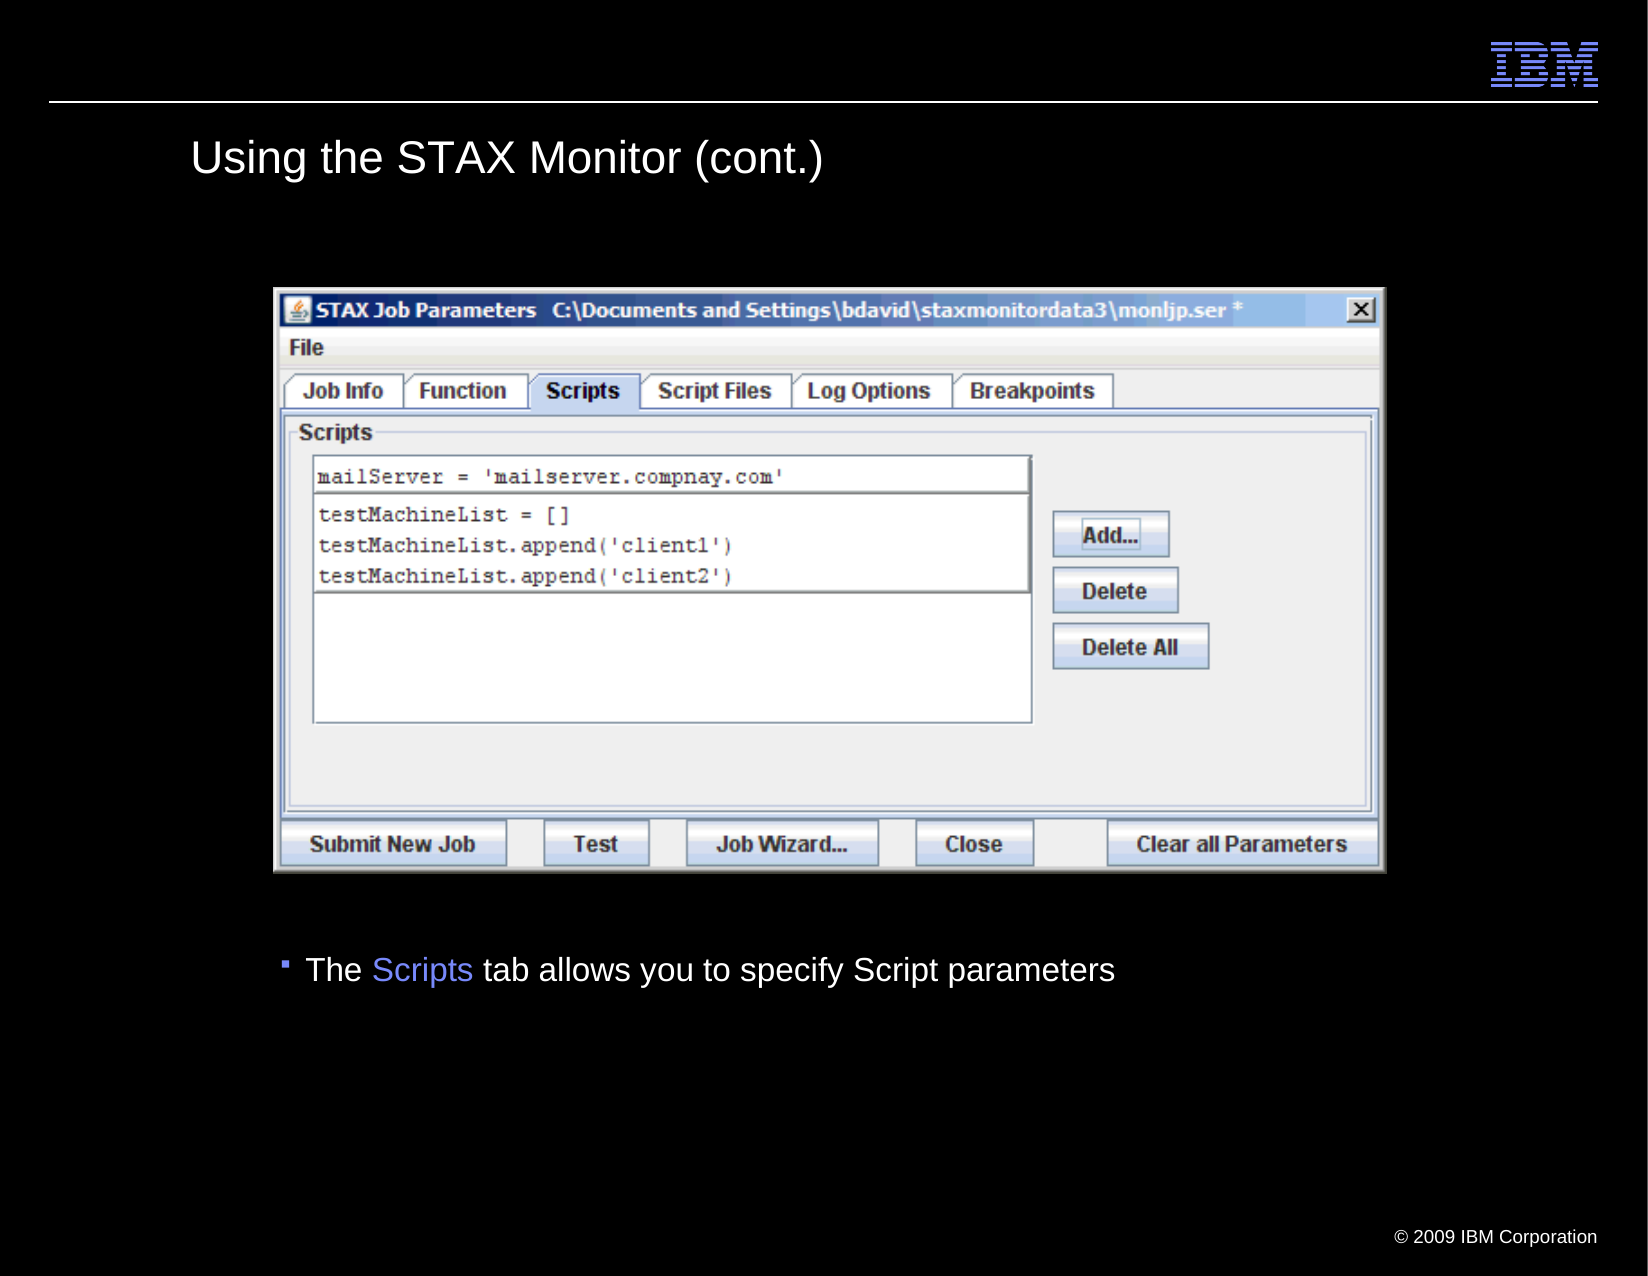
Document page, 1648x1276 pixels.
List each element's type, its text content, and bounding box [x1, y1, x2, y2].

text_box The Scripts tab allows you to specify Script parameters [219, 219, 1570, 988]
title Using the STAX Monitor (cont.) [173, 125, 1648, 219]
picture [273, 287, 1387, 874]
picture [1491, 42, 1598, 87]
